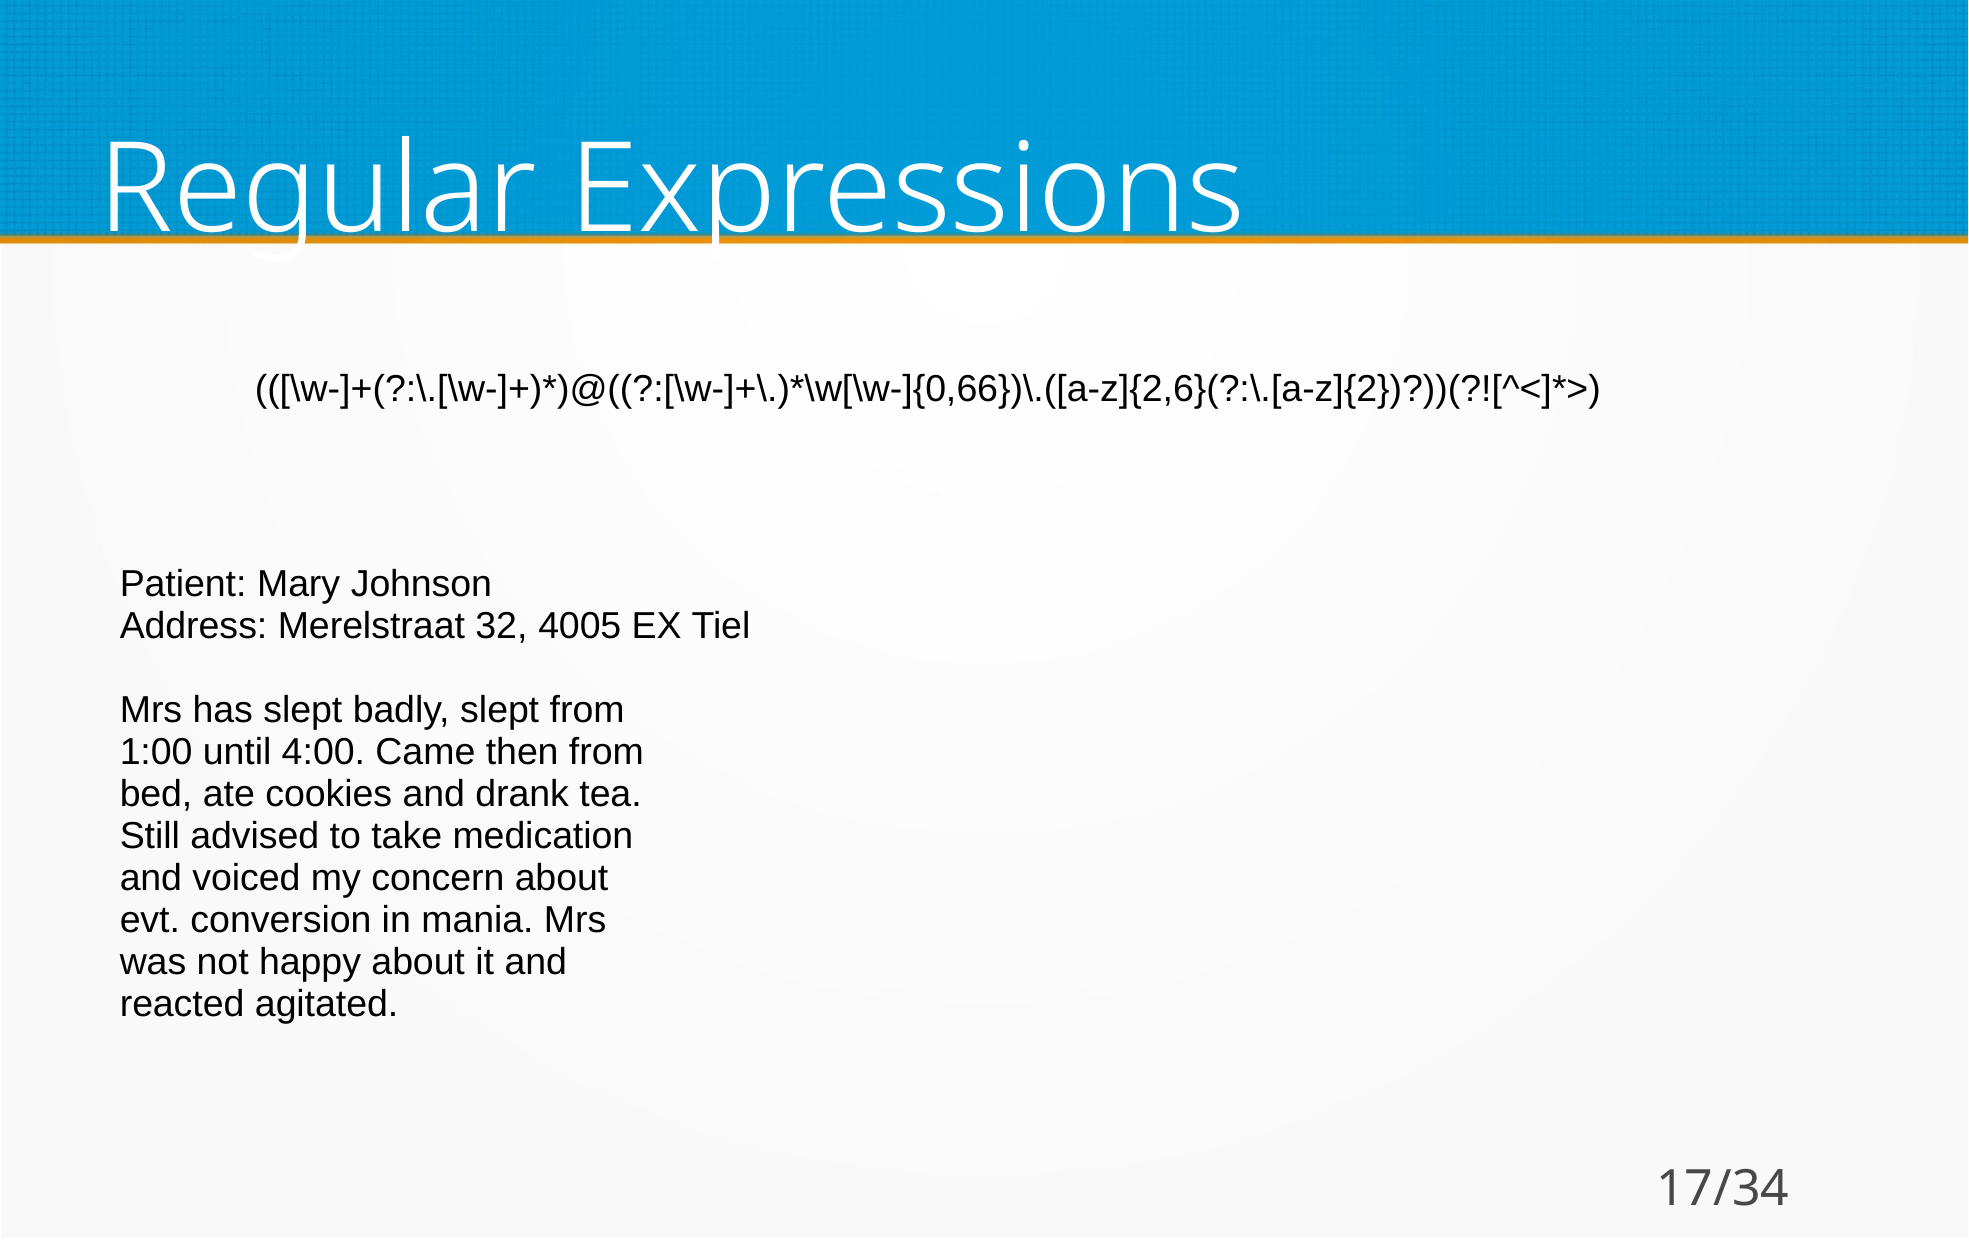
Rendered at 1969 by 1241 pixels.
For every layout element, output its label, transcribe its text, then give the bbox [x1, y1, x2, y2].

text_box (([\w-]+(?:\.[\w-]+)*)@((?:[\w-]+\.)*\w[\w-]{0,66})\.([a-z]{2,6}(?:\.[a-z]{2})?))(?![^<]*>) [240, 360, 1771, 459]
text_box Patient: Mary Johnson Address: Merelstraat 32, 4005 EX Tiel Mrs has slept badly, slept from 1:00 until 4:00. Came then from bed, ate cookies and drank tea. Still advised to take medication and voiced my concern about evt. conversion in mania. Mrs was not happy about it and reacted agitated. [105, 555, 856, 1032]
picture [0, 233, 1969, 1241]
title Regular Expressions [98, 49, 1870, 257]
